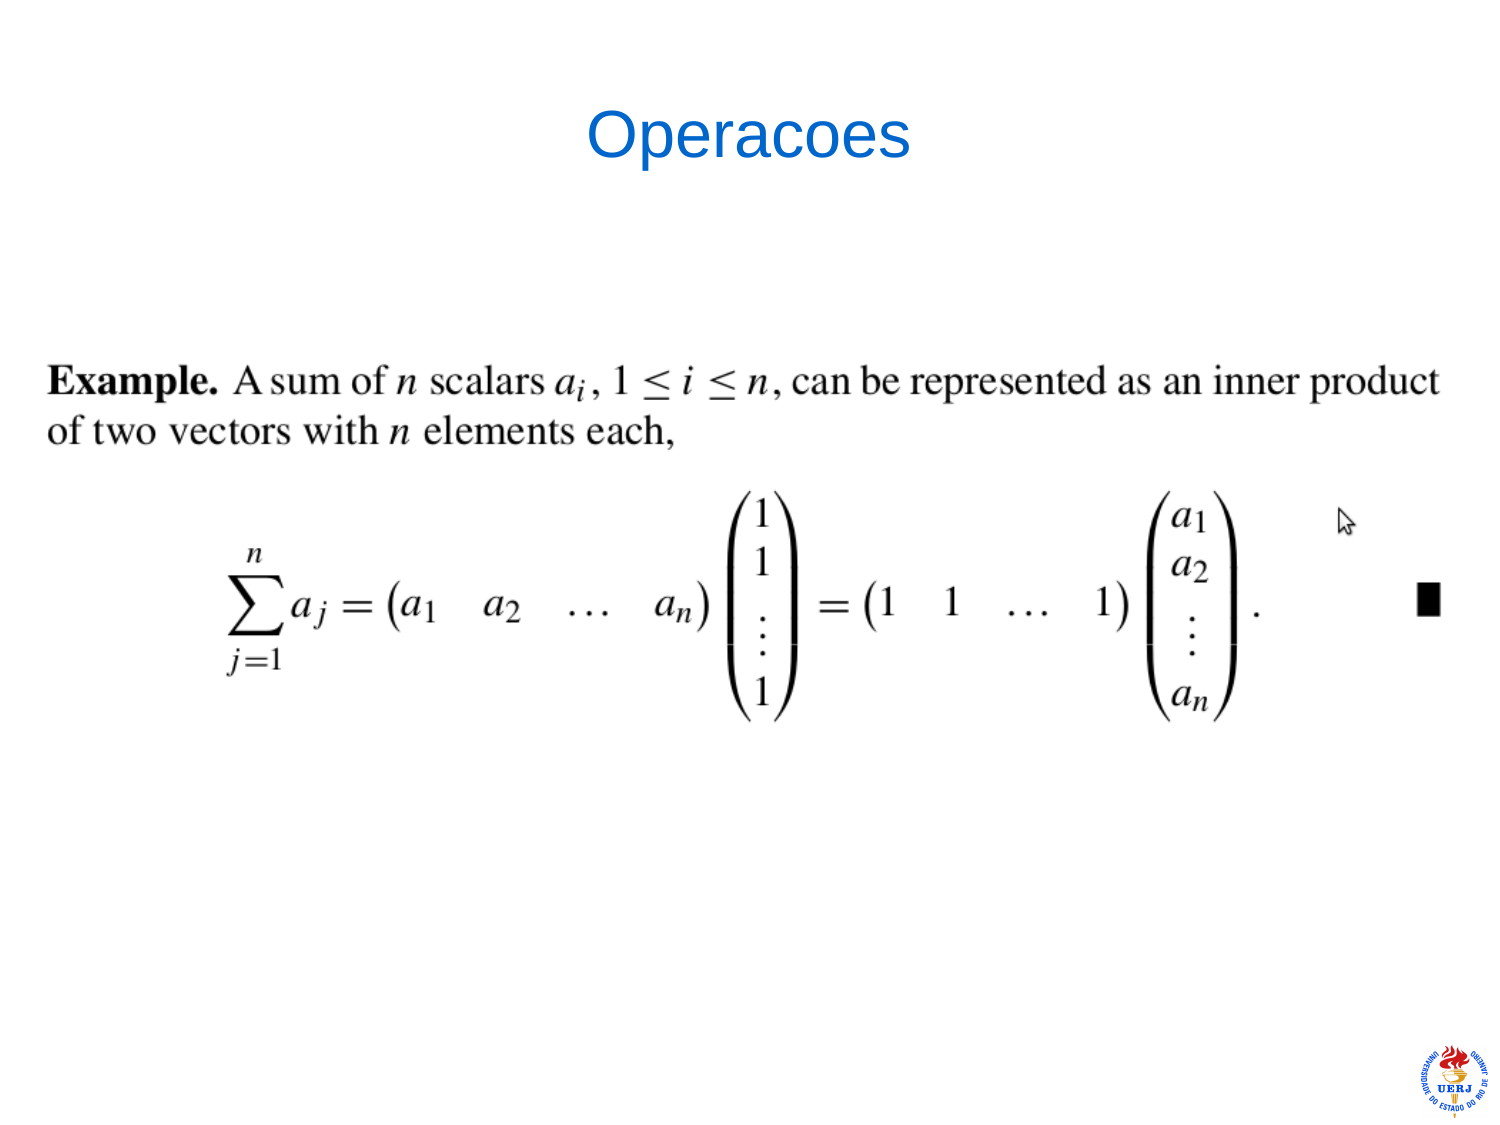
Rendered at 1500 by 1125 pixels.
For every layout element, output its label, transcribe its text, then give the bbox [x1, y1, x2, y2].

picture [1421, 1045, 1488, 1118]
picture [0, 340, 1500, 754]
title Operacoes [75, 45, 1424, 232]
